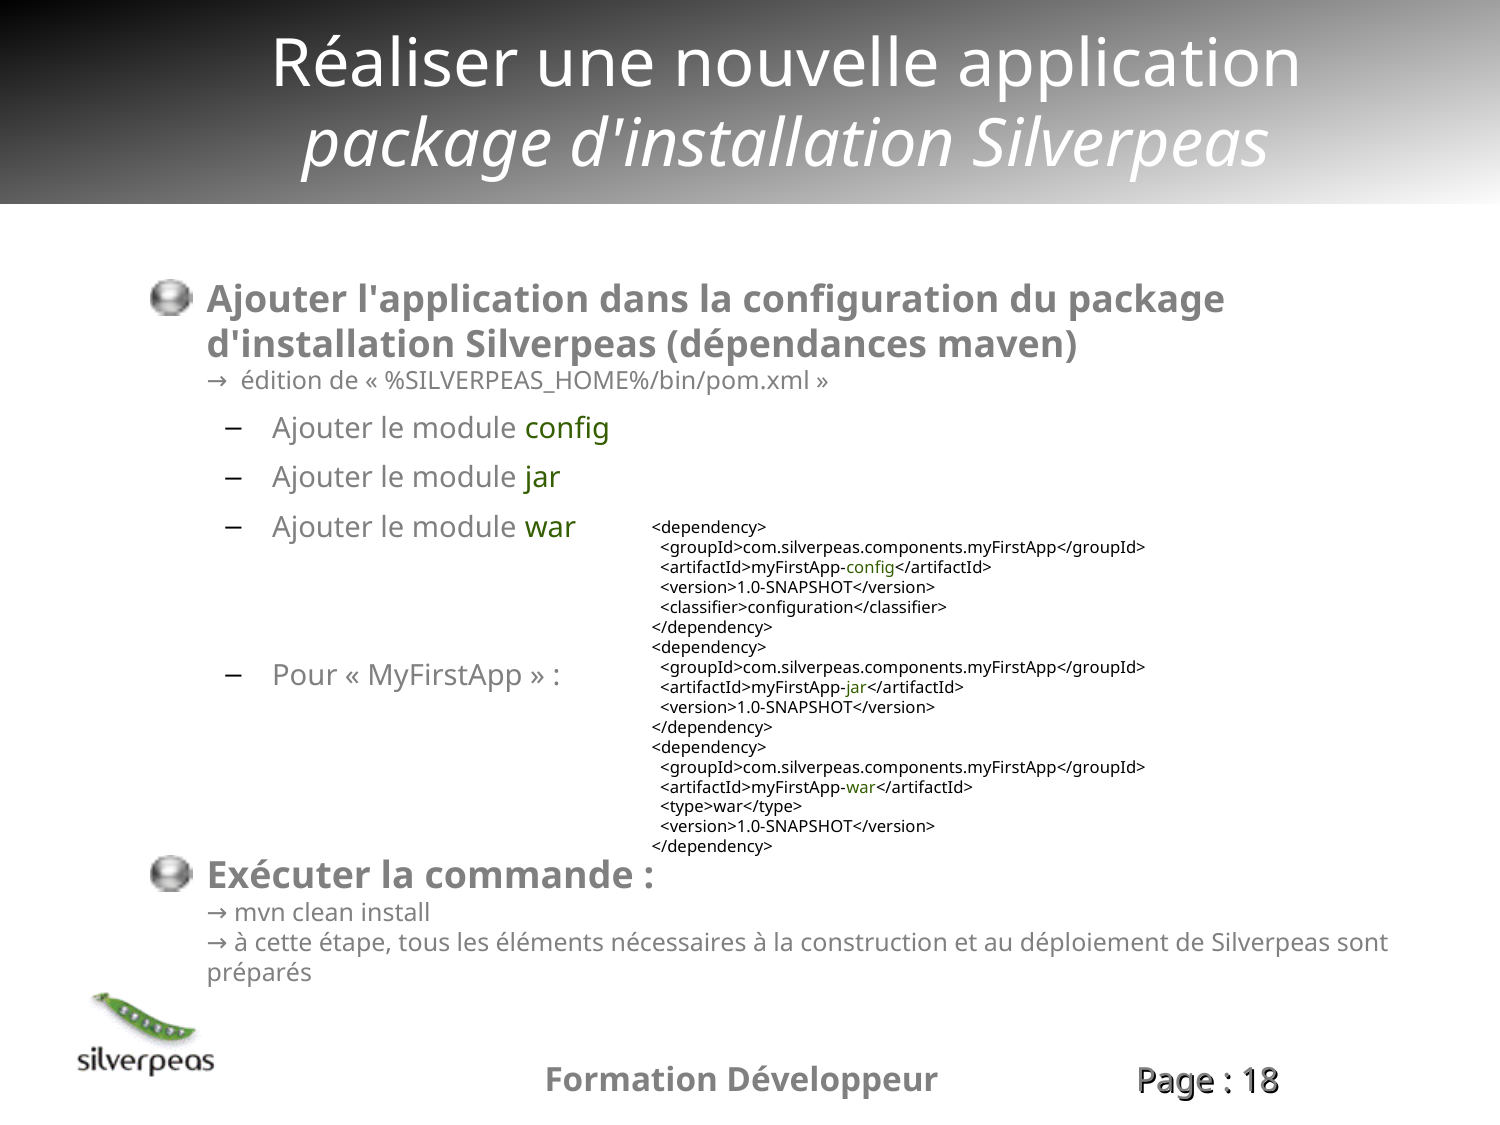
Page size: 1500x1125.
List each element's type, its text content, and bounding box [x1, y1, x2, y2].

title Réaliser une nouvelle application package d'installation Silverpeas [206, 0, 1369, 201]
list Ajouter l'application dans la configuration du package d'installation Silverpeas (dépendances maven) → édition de « %SILVERPEAS_HOME%/bin/pom.xml » Ajouter le module config Ajouter le module jar Ajouter le module war Pour « MyFirstApp » : Exécuter la commande : → mvn clean install → à cette étape, tous les éléments nécessaires à la construction et au déploiement de Silverpeas sont préparés [135, 267, 1411, 1025]
picture [68, 985, 225, 1083]
text_box <dependency> <groupId>com.silverpeas.components.myFirstApp</groupId> <artifactId>myFirstApp-config</artifactId> <version>1.0-SNAPSHOT</version> <classifier>configuration</classifier> </dependency> <dependency> <groupId>com.silverpeas.components.myFirstApp</groupId> <artifactId>myFirstApp-jar</artifactId> <version>1.0-SNAPSHOT</version> </dependency> <dependency> <groupId>com.silverpeas.components.myFirstApp</groupId> <artifactId>myFirstApp-war</artifactId> <type>war</type> <version>1.0-SNAPSHOT</version> </dependency> [619, 509, 1247, 884]
